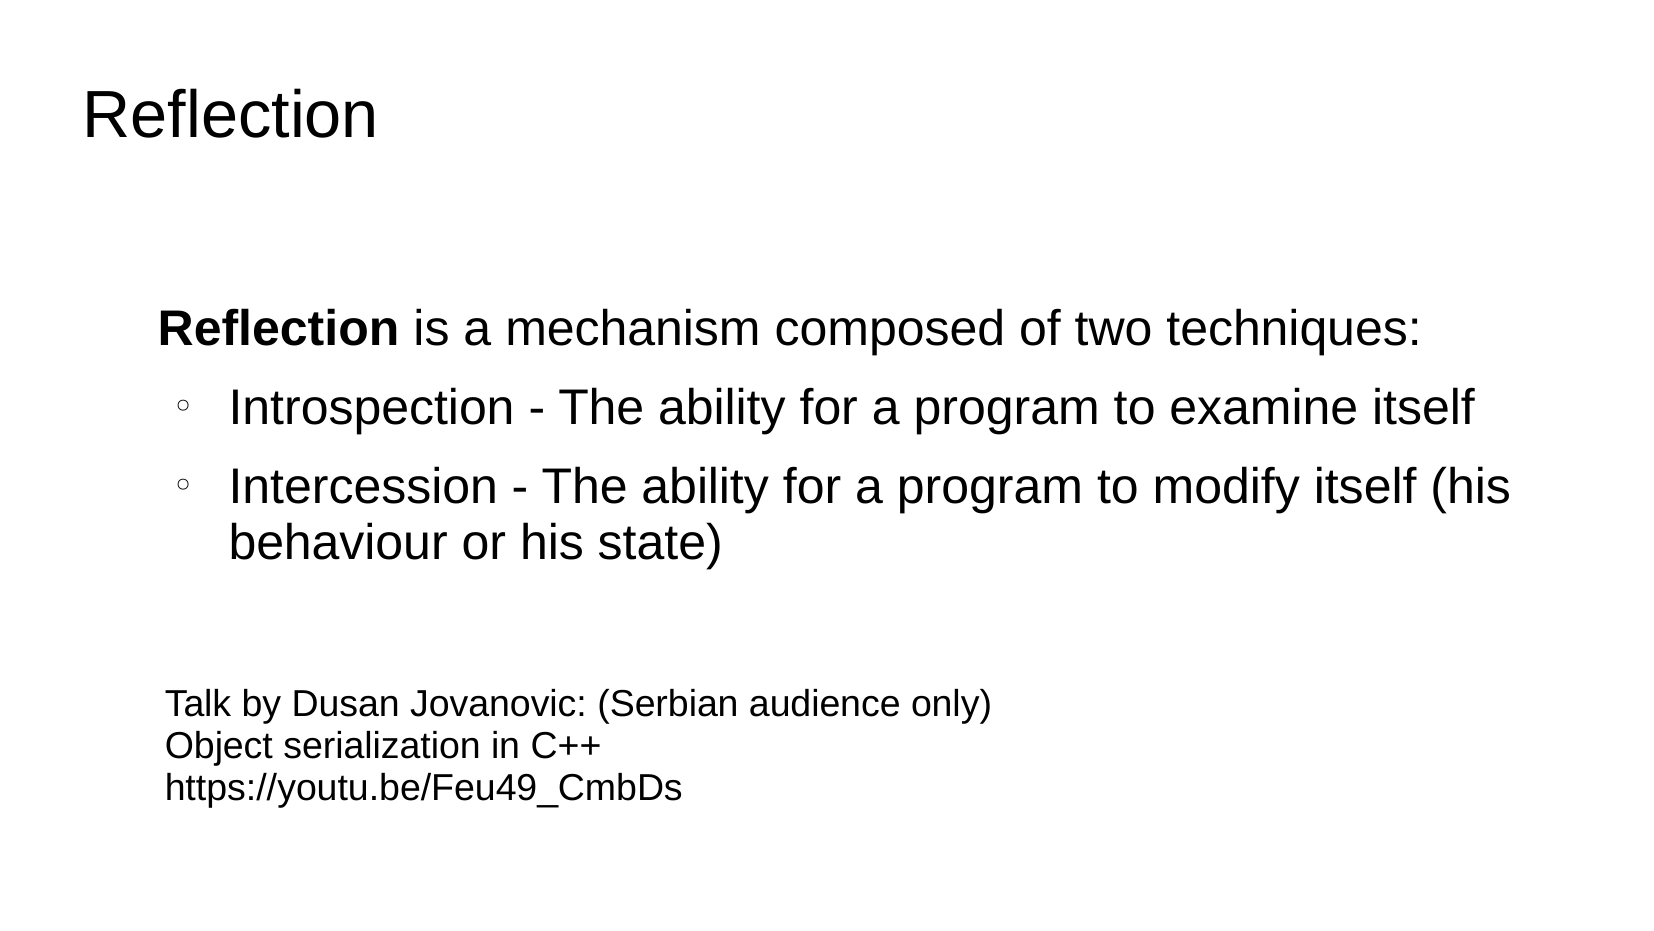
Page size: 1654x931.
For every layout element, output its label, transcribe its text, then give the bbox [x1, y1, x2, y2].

title Reflection [82, 37, 1571, 193]
text_box Talk by Dusan Jovanovic: (Serbian audience only) Object serialization in C++ https://youtu.be/Feu49_CmbDs [150, 675, 1276, 816]
list Reflection is a mechanism composed of two techniques: Introspection - The ability for a program to examine itself Intercession - The ability for a program to modify itself (his behaviour or his state) [86, 300, 1576, 840]
